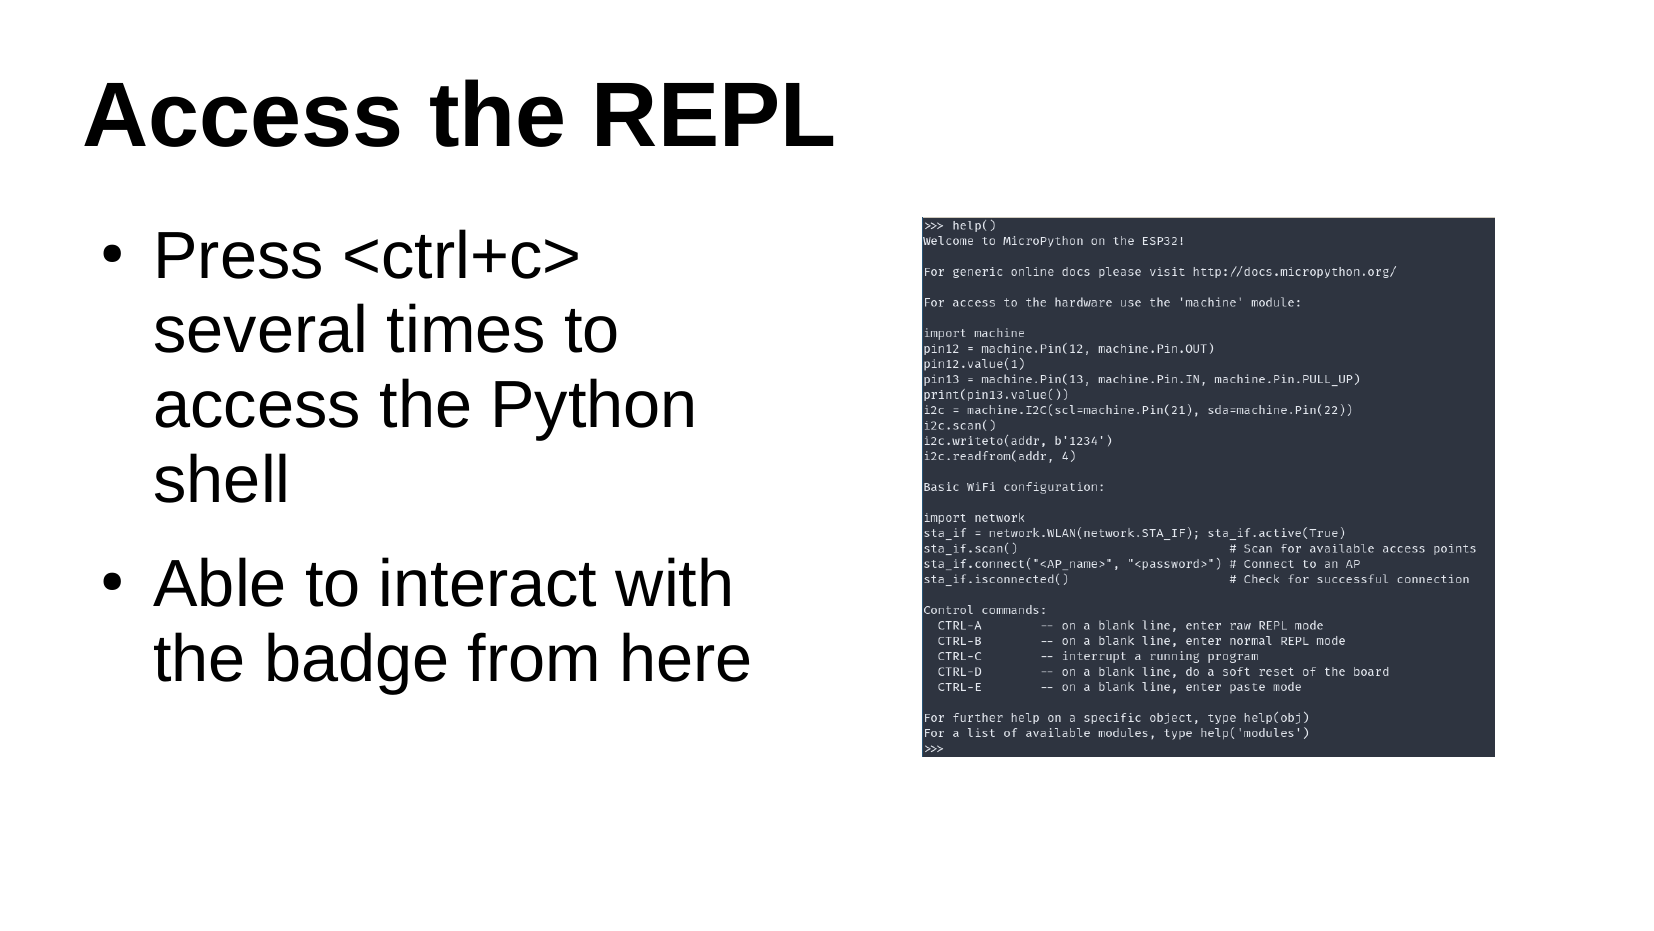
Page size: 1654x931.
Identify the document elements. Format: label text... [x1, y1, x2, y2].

picture [922, 217, 1495, 758]
list Press <ctrl+c> several times to access the Python shell Able to interact with the badge from here [82, 217, 809, 758]
title Access the REPL [82, 37, 1571, 193]
